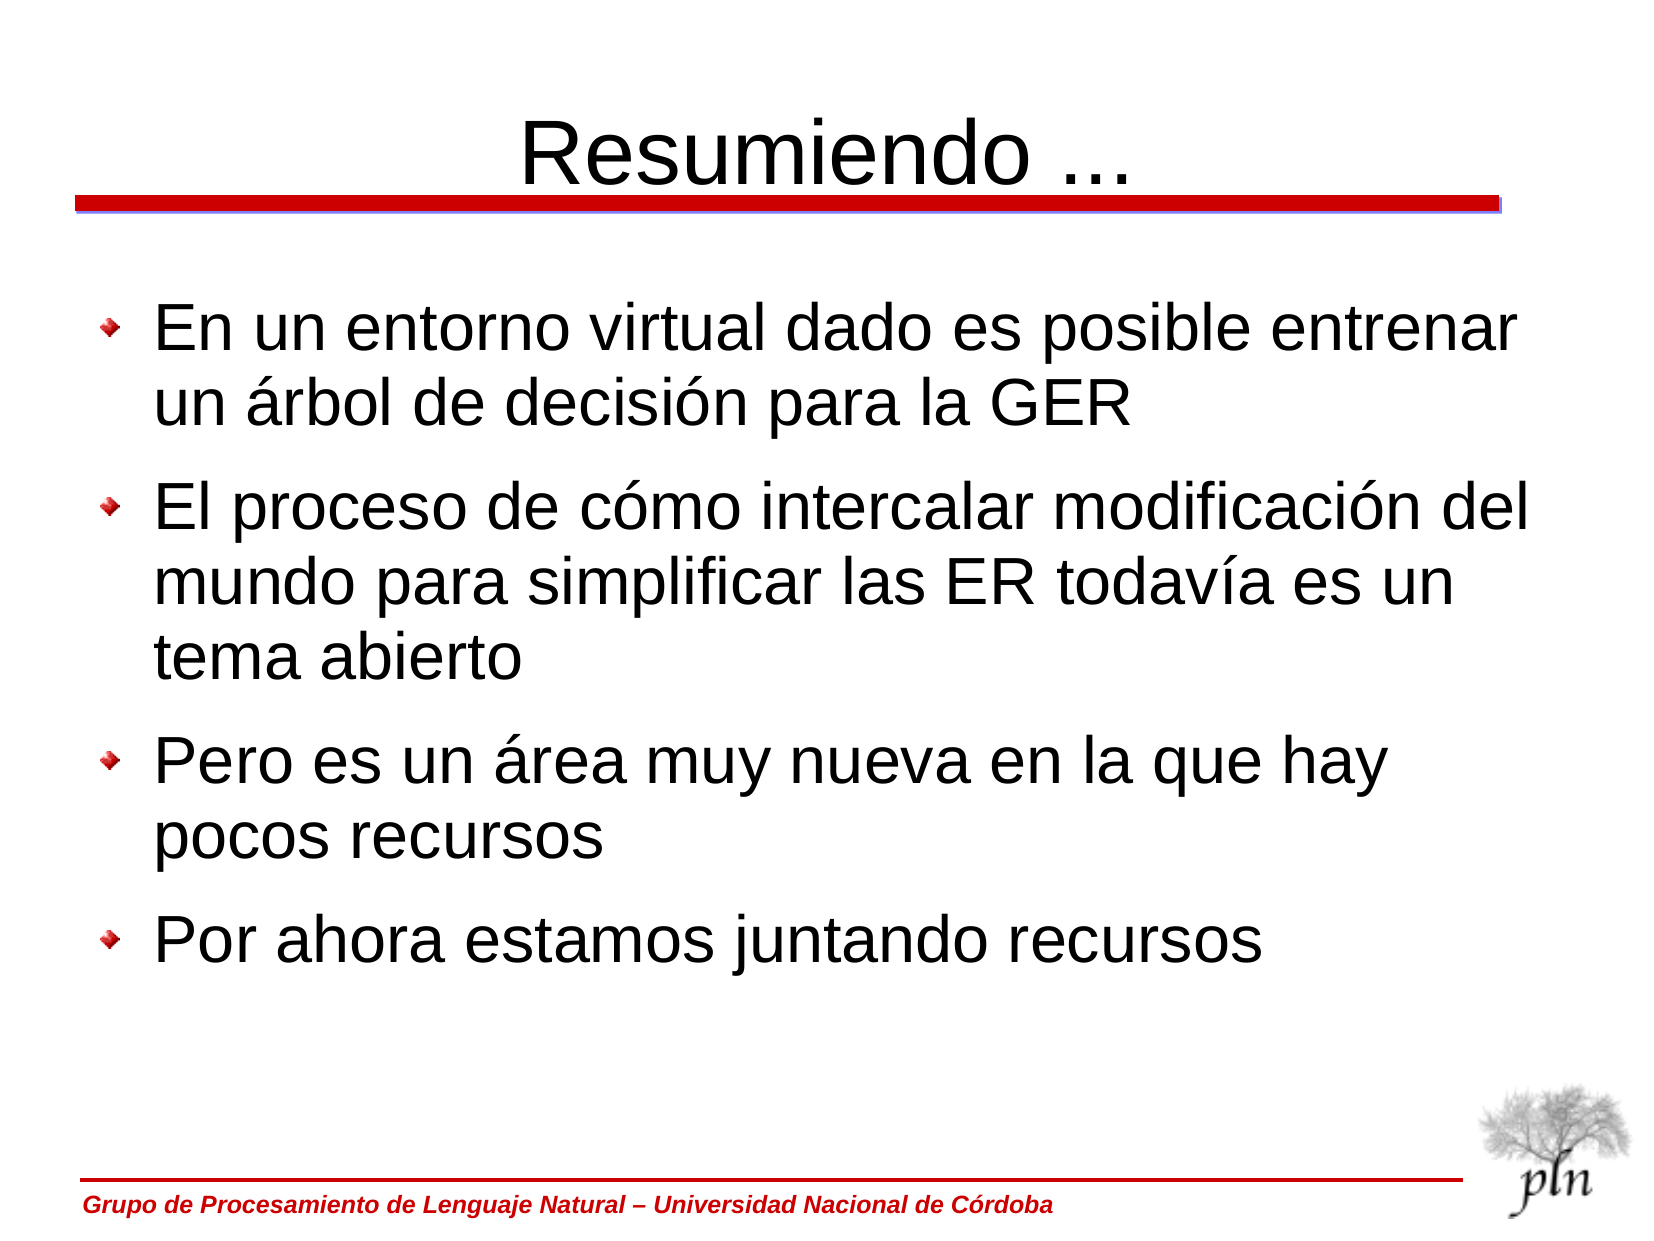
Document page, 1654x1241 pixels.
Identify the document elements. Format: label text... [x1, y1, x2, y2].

title Resumiendo ... [82, 56, 1571, 250]
picture [1477, 1083, 1635, 1219]
list En un entorno virtual dado es posible entrenar un árbol de decisión para la GER El proceso de cómo intercalar modificación del mundo para simplificar las ER todavía es un tema abierto Pero es un área muy nueva en la que hay pocos recursos Por ahora estamos juntando recursos [82, 290, 1571, 1109]
